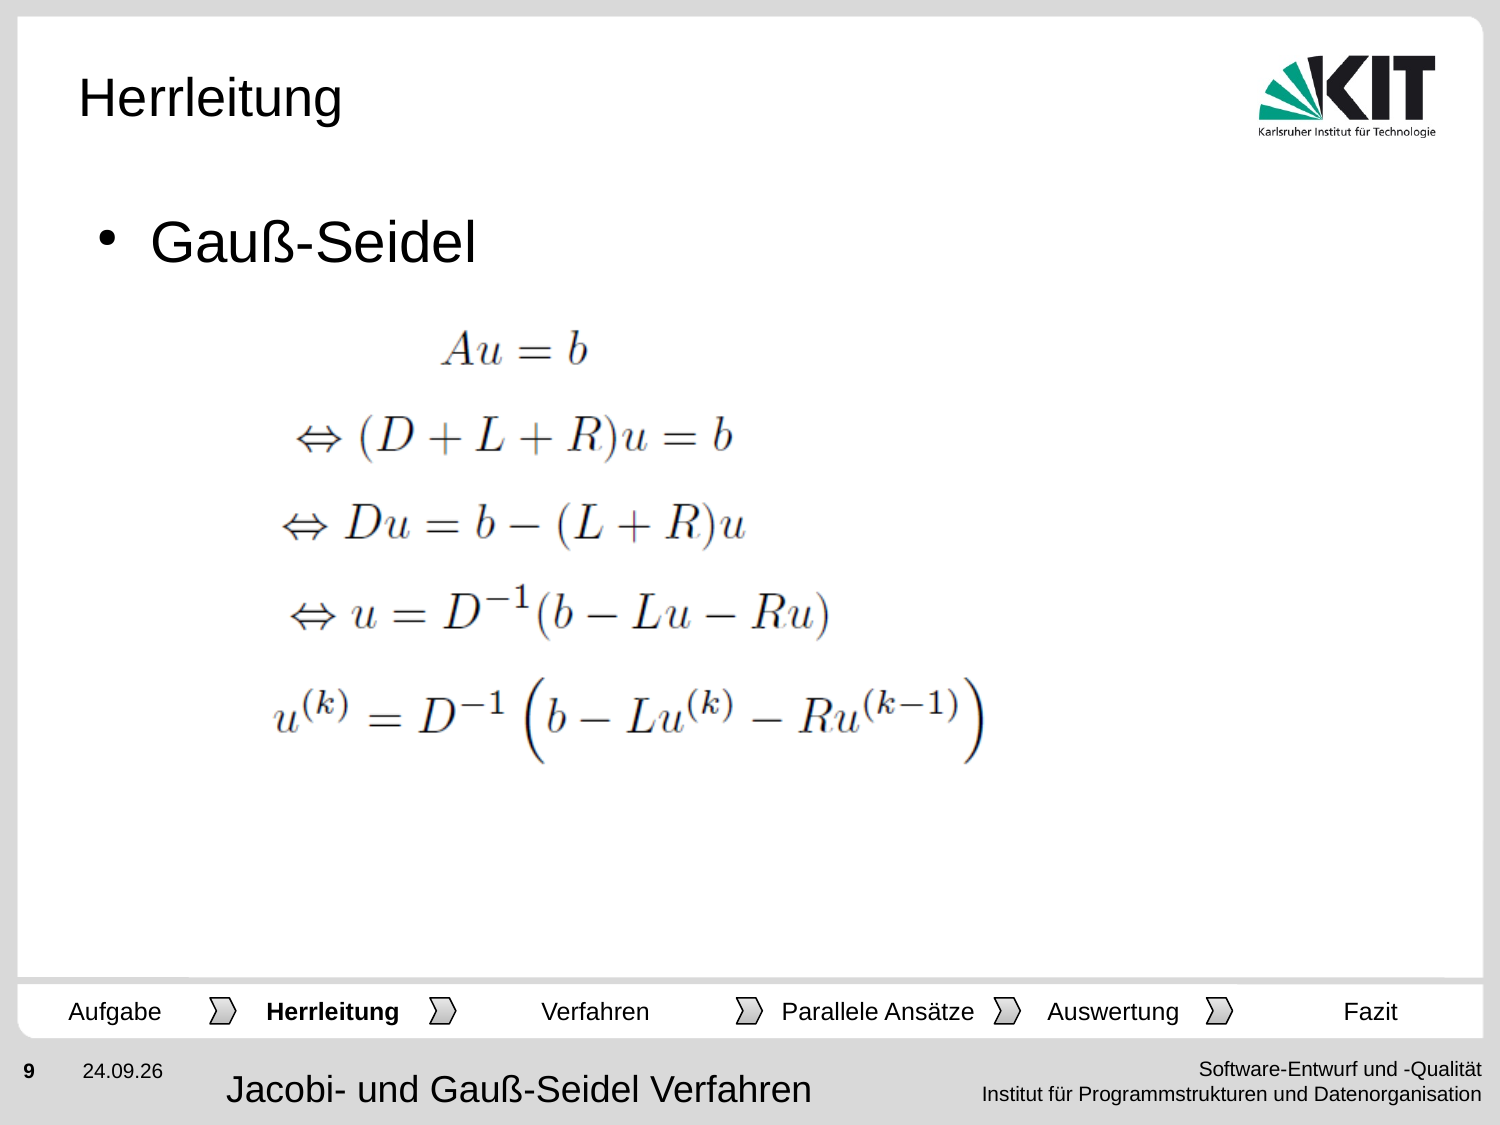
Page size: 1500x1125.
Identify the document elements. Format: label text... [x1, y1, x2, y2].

text_box [1206, 997, 1233, 1024]
text_box Parallele Ansätze [766, 988, 991, 1033]
text_box [209, 997, 236, 1024]
picture [0, 0, 1500, 1125]
footer Jacobi- und Gauß-Seidel Verfahren [211, 1057, 957, 1117]
text_box [994, 997, 1021, 1024]
text_box Fazit [1328, 988, 1413, 1033]
text_box [429, 997, 456, 1024]
text_box Auswertung [1032, 988, 1195, 1033]
text_box Verfahren [526, 988, 666, 1033]
text_box [736, 997, 763, 1024]
title Herrleitung [64, 54, 1198, 147]
text_box Herrleitung [251, 988, 415, 1033]
text_box Aufgabe [53, 988, 177, 1033]
list Gauß-Seidel [64, 196, 1436, 975]
